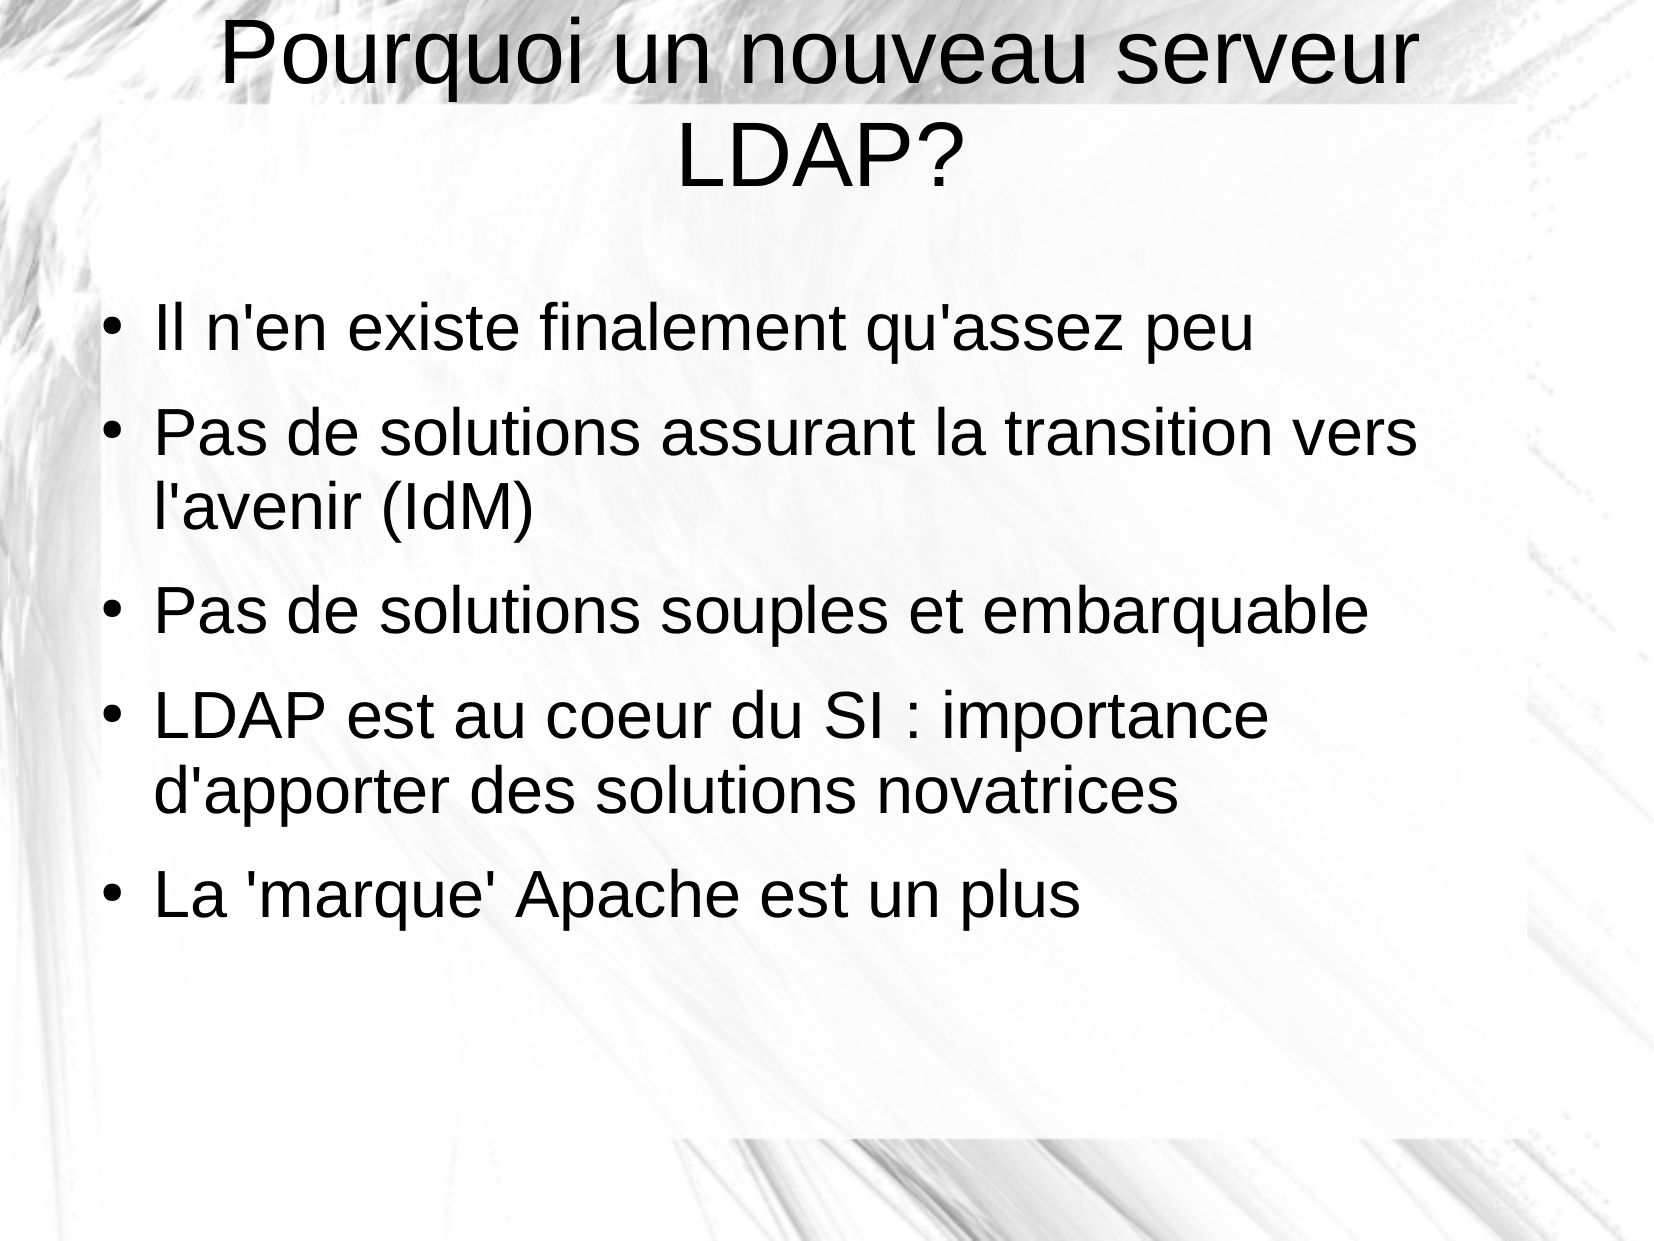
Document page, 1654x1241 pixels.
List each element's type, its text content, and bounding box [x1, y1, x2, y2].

picture [0, 0, 1654, 1241]
list Il n'en existe finalement qu'assez peu Pas de solutions assurant la transition vers l'avenir (IdM) Pas de solutions souples et embarquable LDAP est au coeur du SI : importance d'apporter des solutions novatrices La 'marque' Apache est un plus [82, 290, 1571, 1094]
title Pourquoi un nouveau serveur LDAP? [76, 1, 1565, 207]
